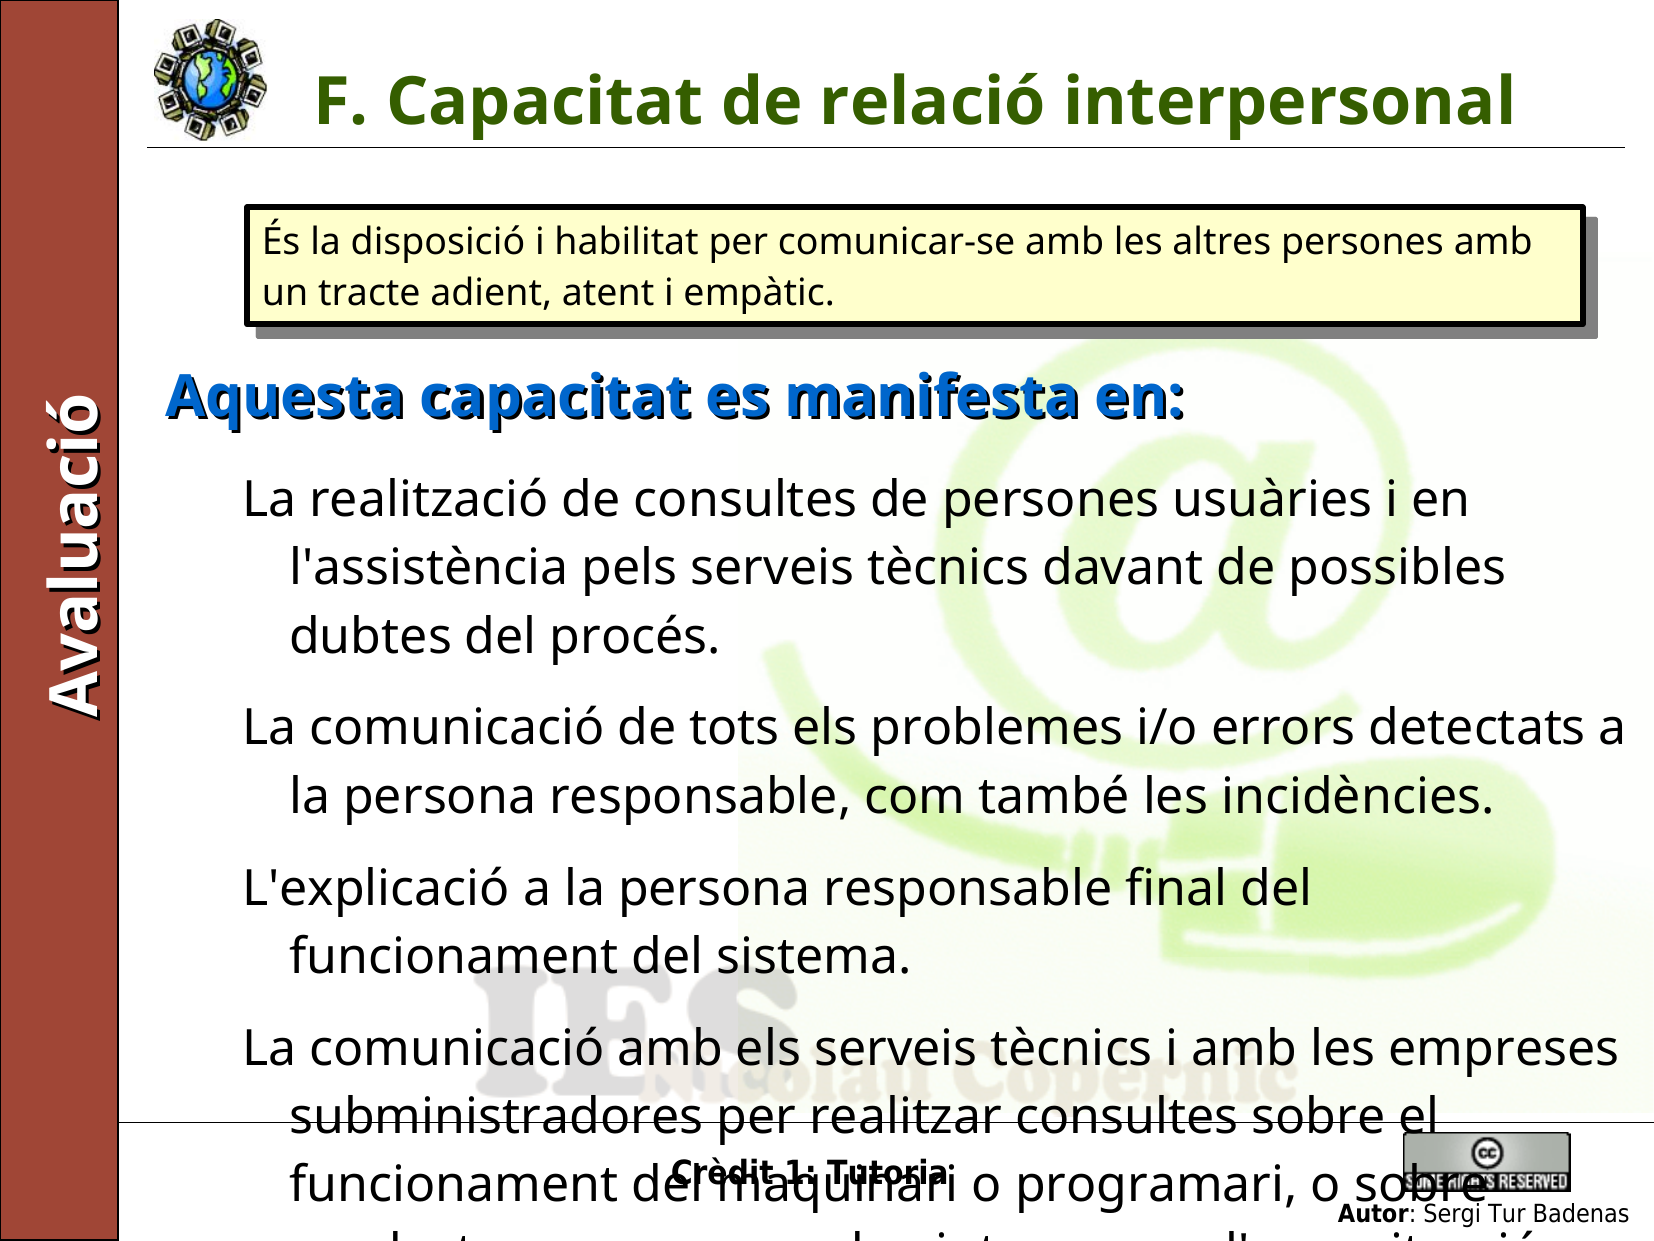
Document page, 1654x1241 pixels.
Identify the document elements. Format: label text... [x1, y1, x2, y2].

text_box És la disposició i habilitat per comunicar-se amb les altres persones amb un tracte adient, atent i empàtic. [247, 207, 1583, 298]
list Aquesta capacitat es manifesta en: La realització de consultes de persones usuàries i en l'assistència pels serveis tècnics davant de possibles dubtes del procés. La comunicació de tots els problemes i/o errors detectats a la persona responsable, com també les incidències. L'explicació a la persona responsable final del funcionament del sistema. La comunicació amb els serveis tècnics i amb les empreses subministradores per realitzar consultes sobre el funcionament del maquinari o programari, o sobre productes nous que poden interessar a l'organització. [147, 354, 1636, 1241]
picture [154, 19, 268, 142]
picture [738, 252, 1654, 1113]
title F. Capacitat de relació interpersonal [171, 49, 1654, 148]
